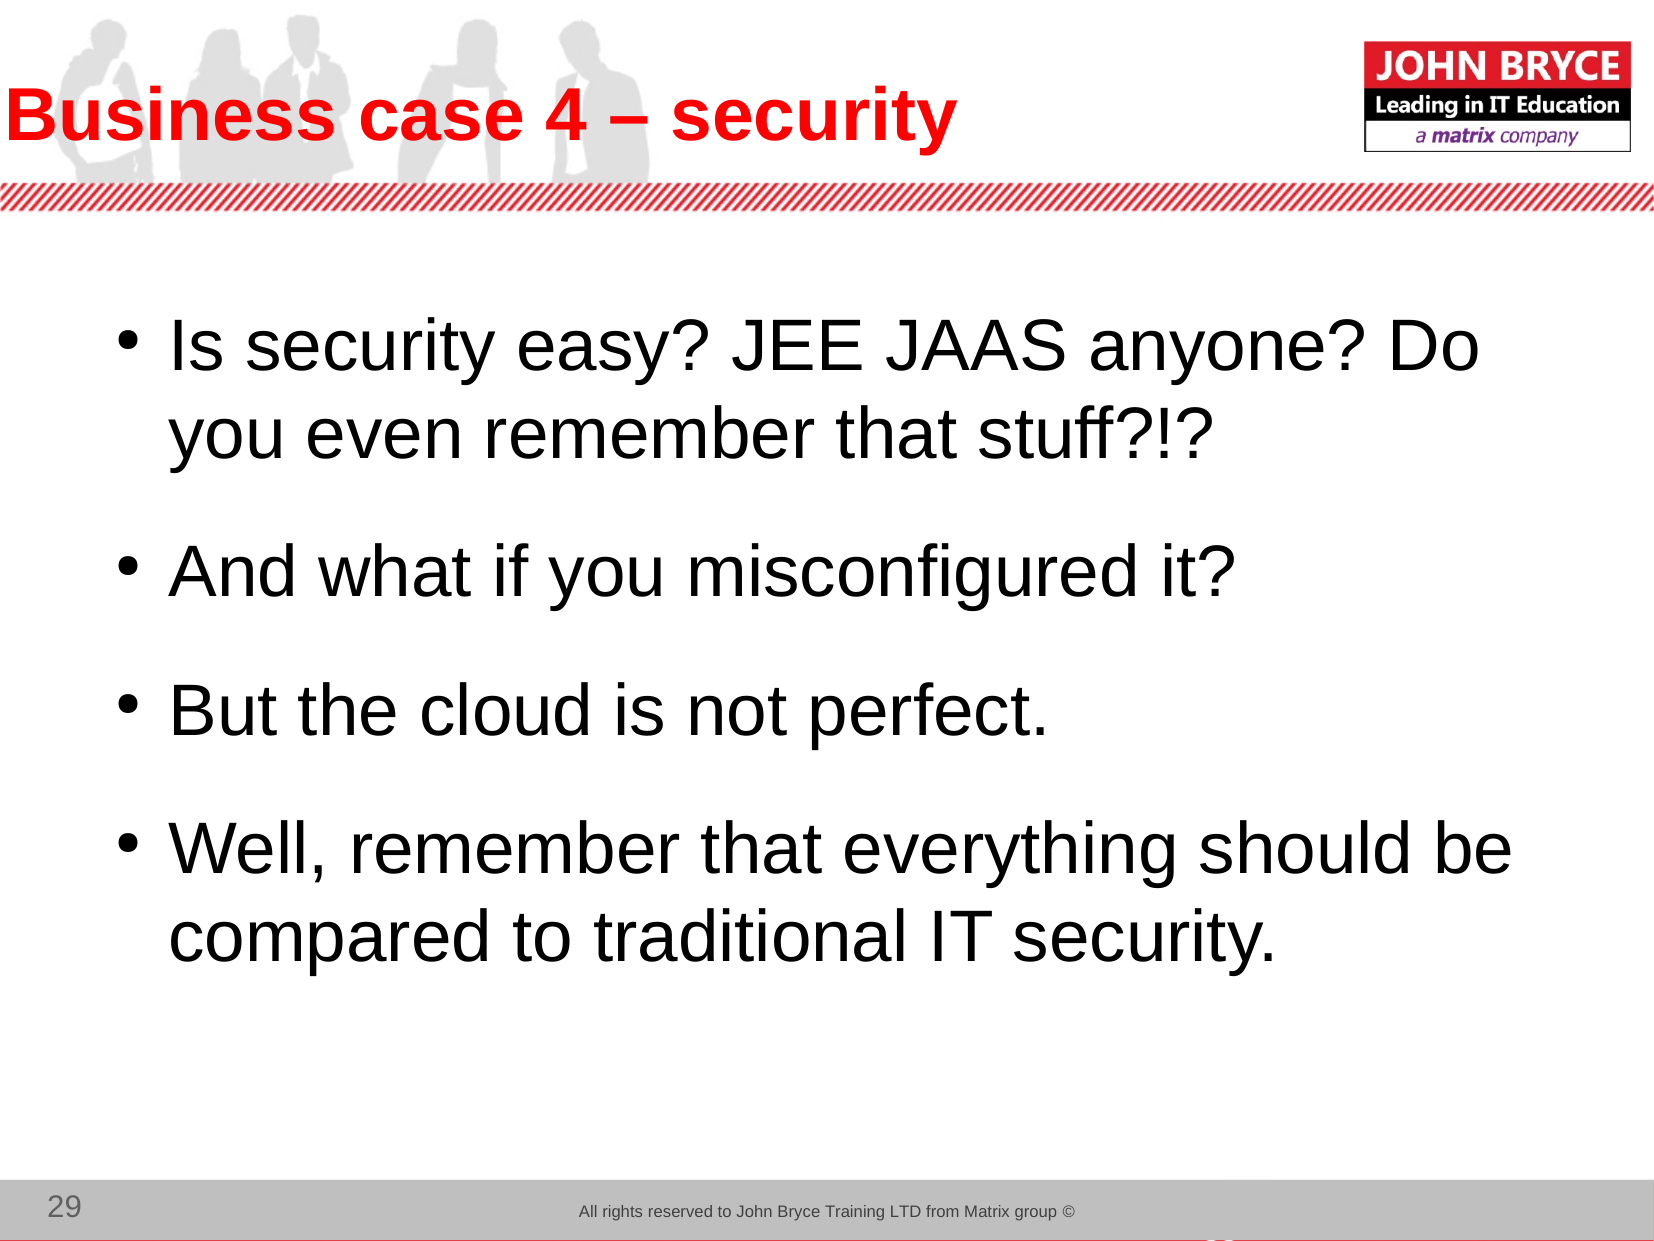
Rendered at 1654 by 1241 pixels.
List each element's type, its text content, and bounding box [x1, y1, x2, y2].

title Business case 4 – security [0, 7, 1478, 215]
picture [0, 0, 1654, 1179]
list Is security easy? JEE JAAS anyone? Do you even remember that stuff?!? And what if you misconfigured it? But the cloud is not perfect. Well, remember that everything should be compared to traditional IT security. [82, 290, 1538, 1010]
